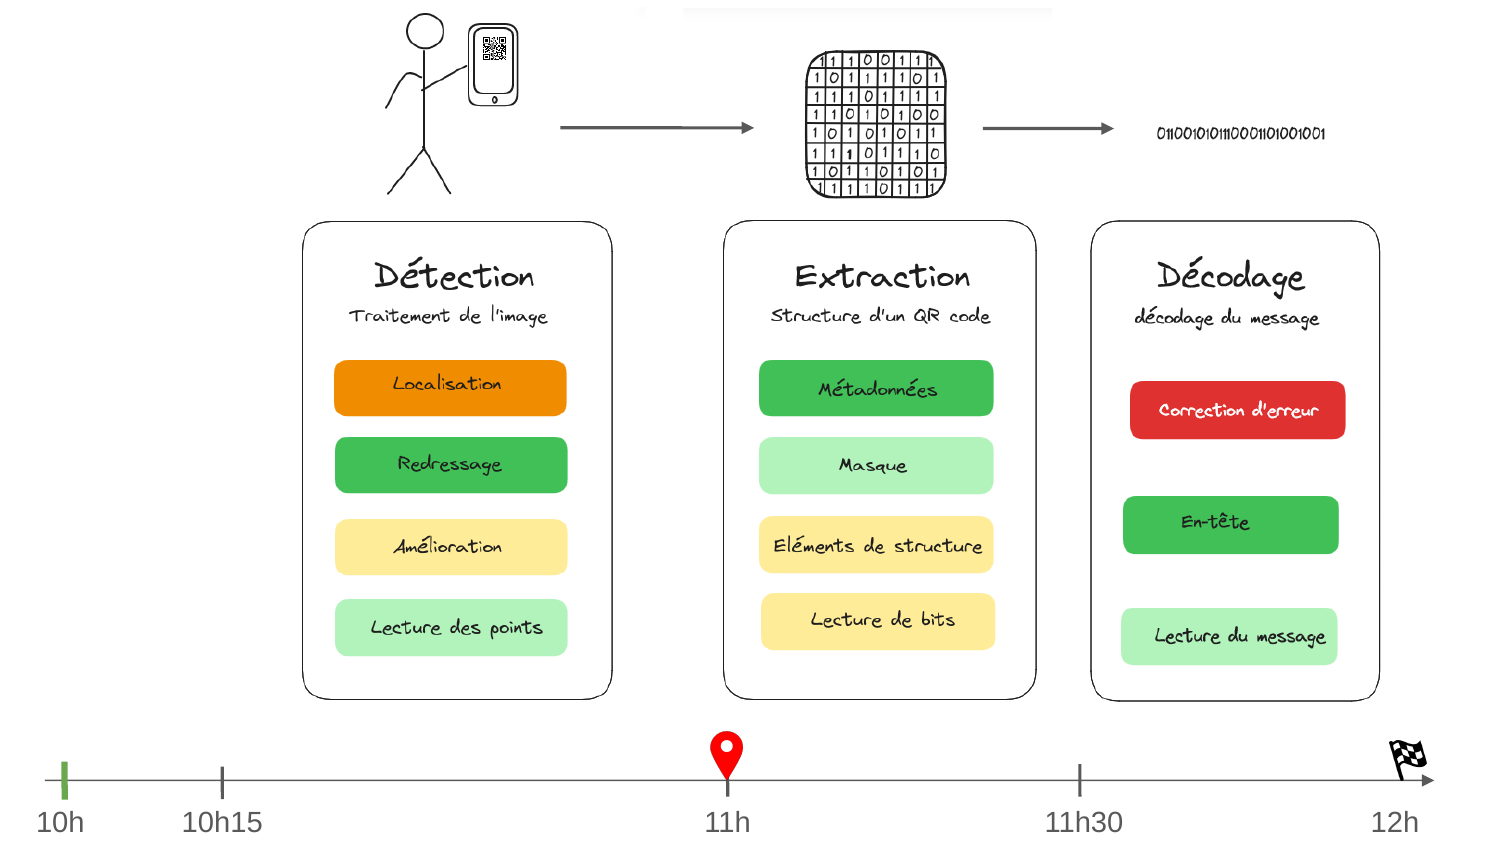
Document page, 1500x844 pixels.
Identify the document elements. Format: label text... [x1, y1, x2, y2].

picture [1389, 740, 1427, 781]
picture [683, 8, 1407, 716]
picture [279, 7, 645, 708]
text_box 11h30 [1026, 803, 1142, 839]
picture [710, 731, 743, 781]
text_box 12h [1337, 803, 1453, 839]
text_box 10h15 [164, 803, 280, 839]
text_box 11h [670, 803, 786, 839]
text_box 10h [2, 803, 118, 839]
